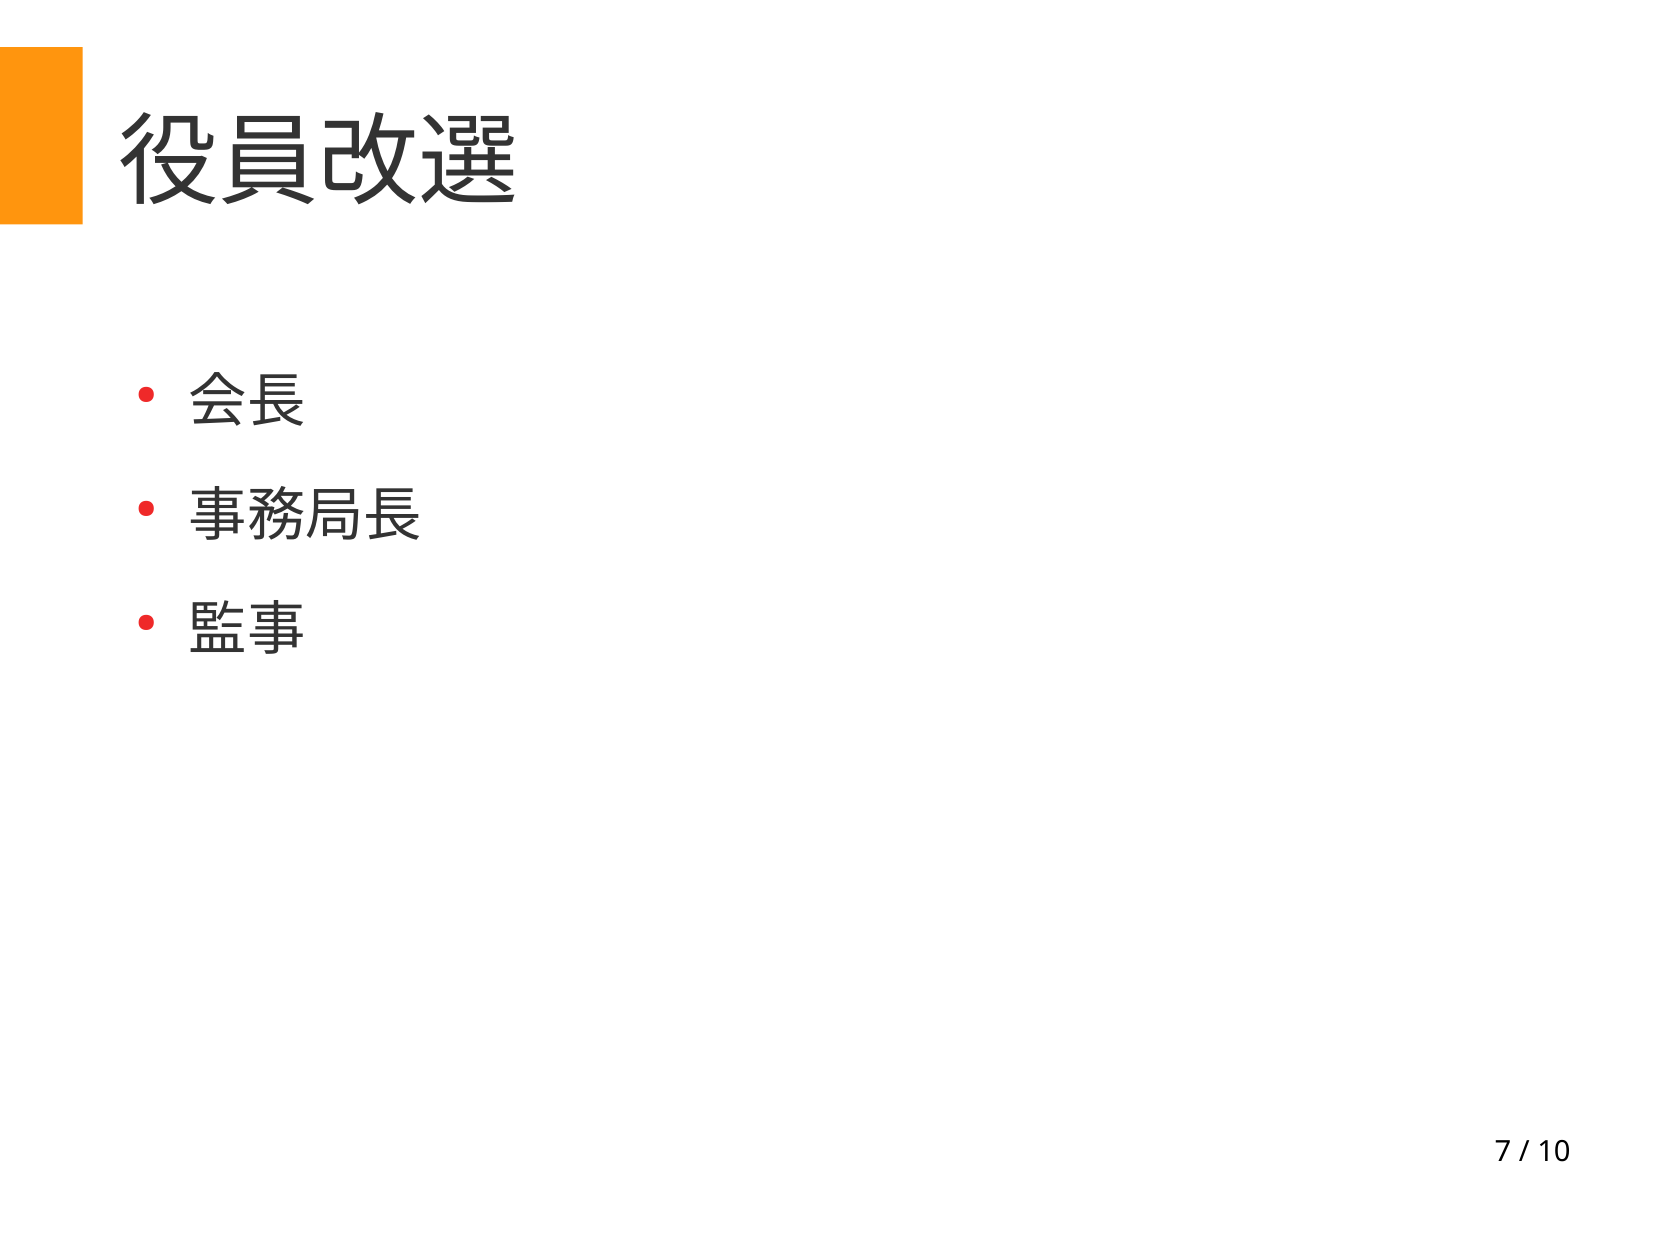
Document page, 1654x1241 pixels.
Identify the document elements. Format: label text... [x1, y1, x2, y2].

title 役員改選 [118, 49, 1571, 257]
list 会長 事務局長 監事 [118, 354, 1536, 1074]
